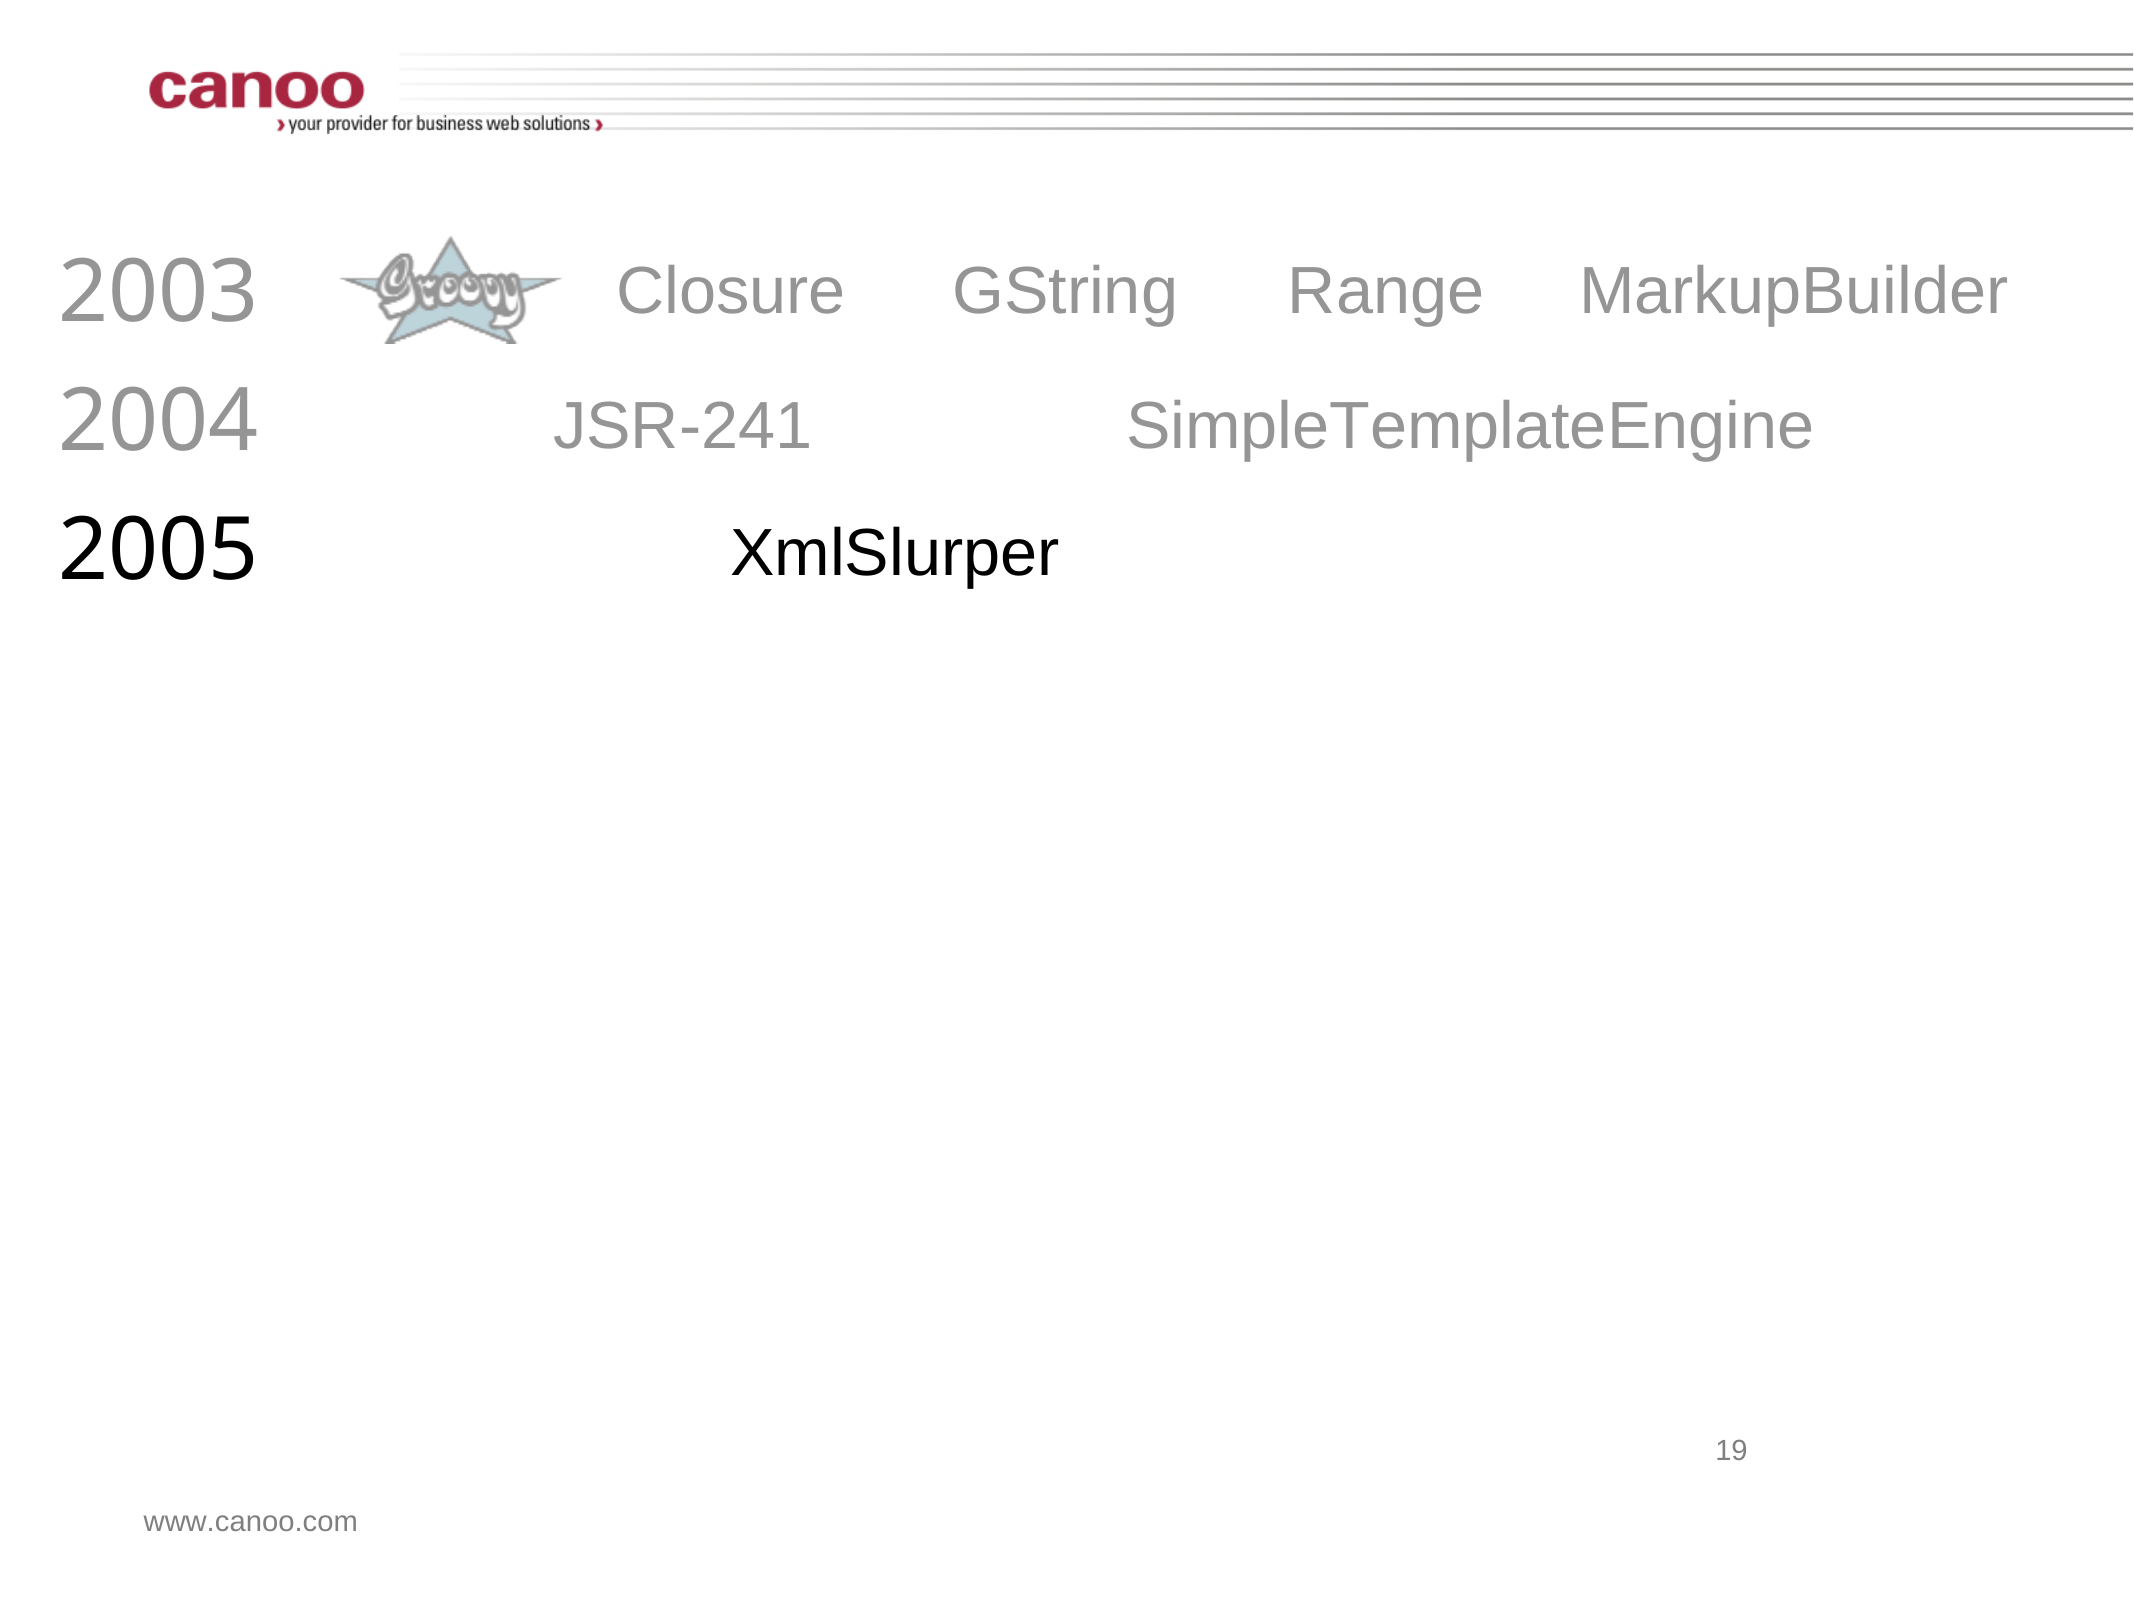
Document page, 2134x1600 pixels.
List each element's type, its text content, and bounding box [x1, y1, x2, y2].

text_box XmlSlurper [715, 501, 1076, 597]
text_box 2005 [43, 488, 297, 605]
picture [37, 225, 2101, 488]
text_box <number> [1705, 1423, 1758, 1474]
picture [0, 21, 2134, 188]
